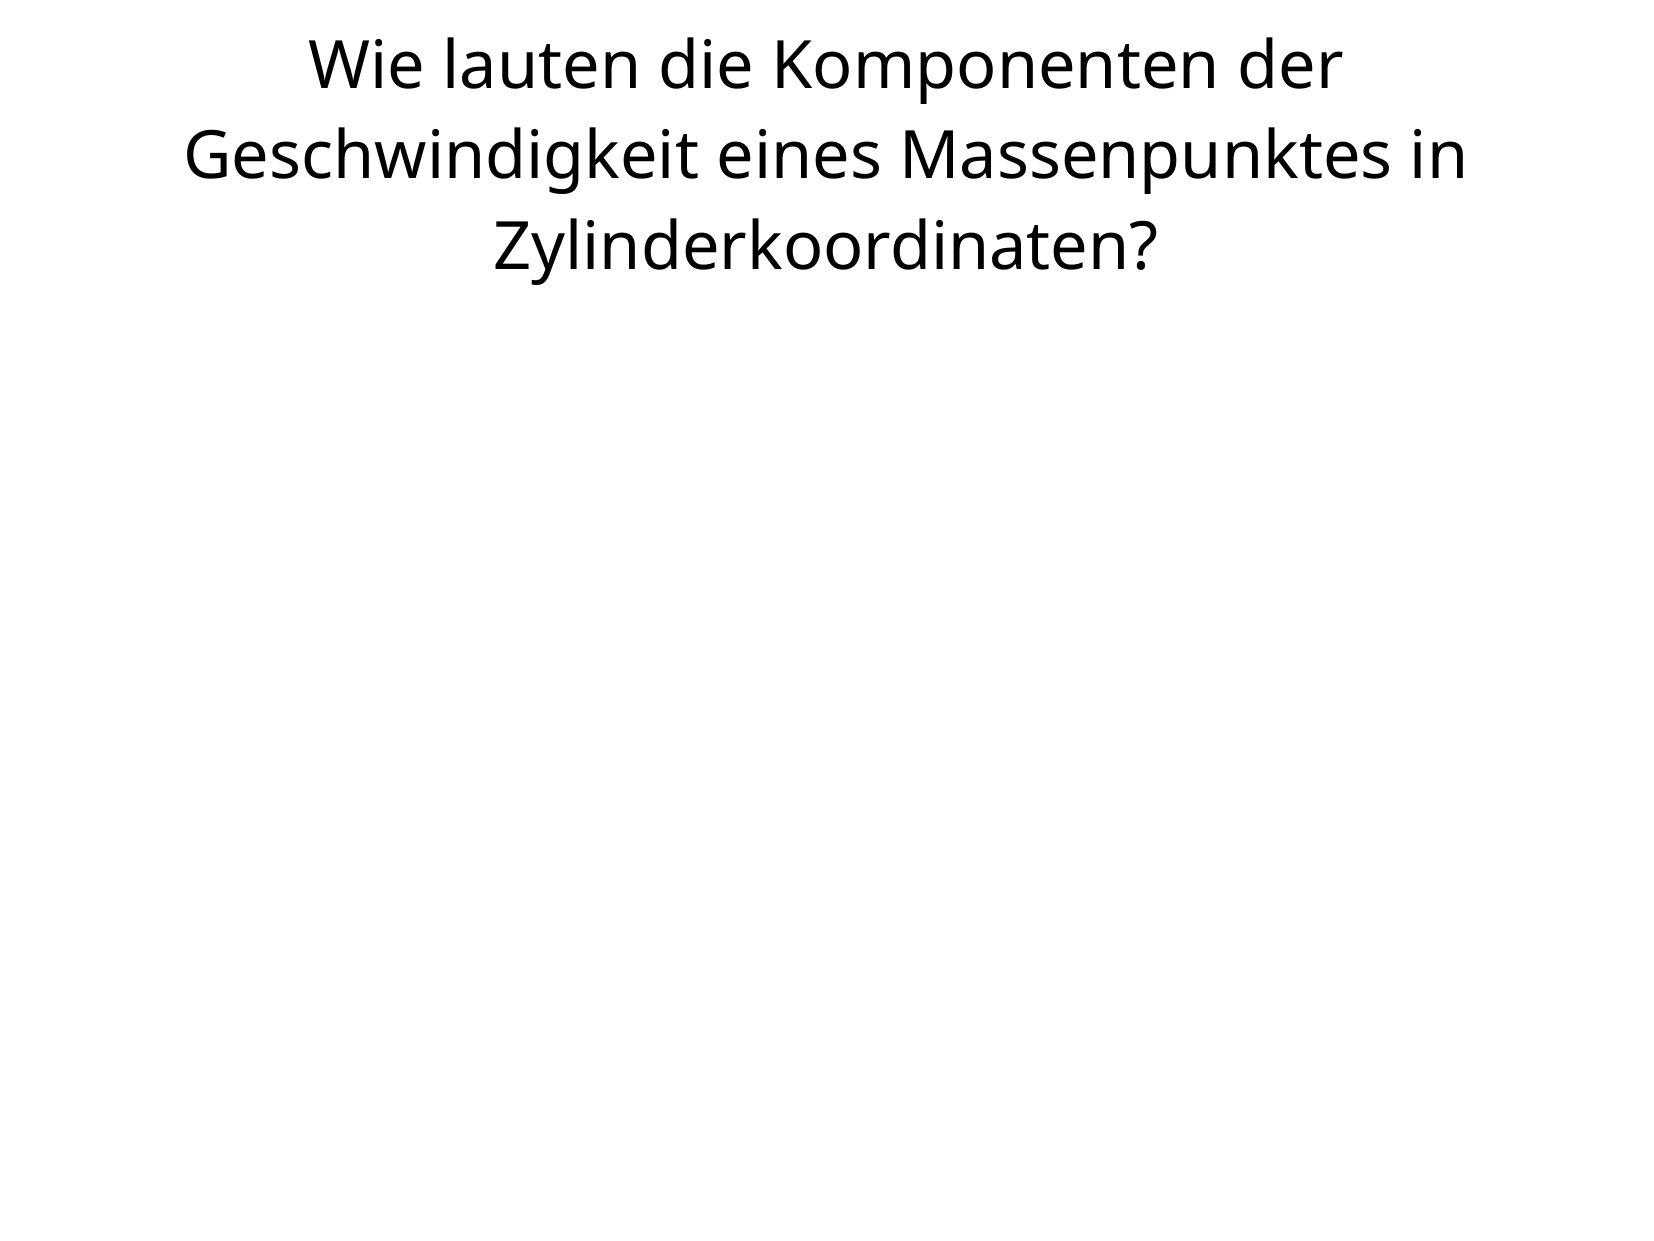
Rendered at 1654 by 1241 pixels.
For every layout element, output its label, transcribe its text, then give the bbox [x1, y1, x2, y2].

title Wie lauten die Komponenten der Geschwindigkeit eines Massenpunktes in Zylinderkoordinaten? [82, 49, 1571, 257]
